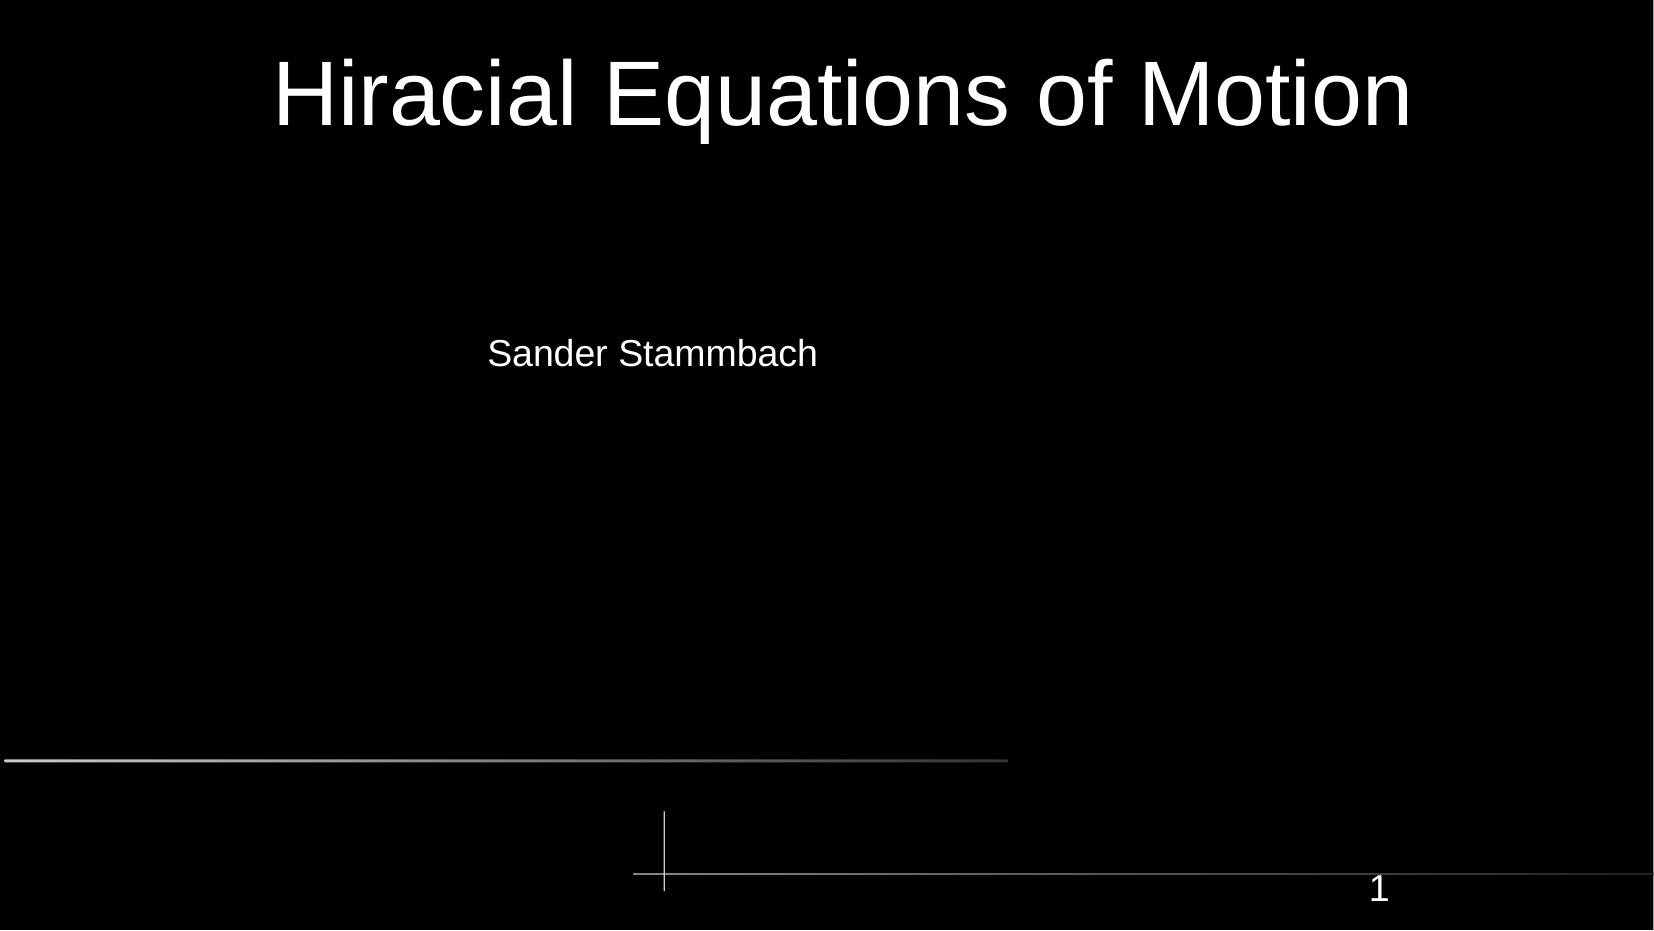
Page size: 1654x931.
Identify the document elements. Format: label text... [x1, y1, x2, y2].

text_box Sander Stammbach [472, 324, 945, 473]
title Hiracial Equations of Motion [118, 39, 1595, 148]
